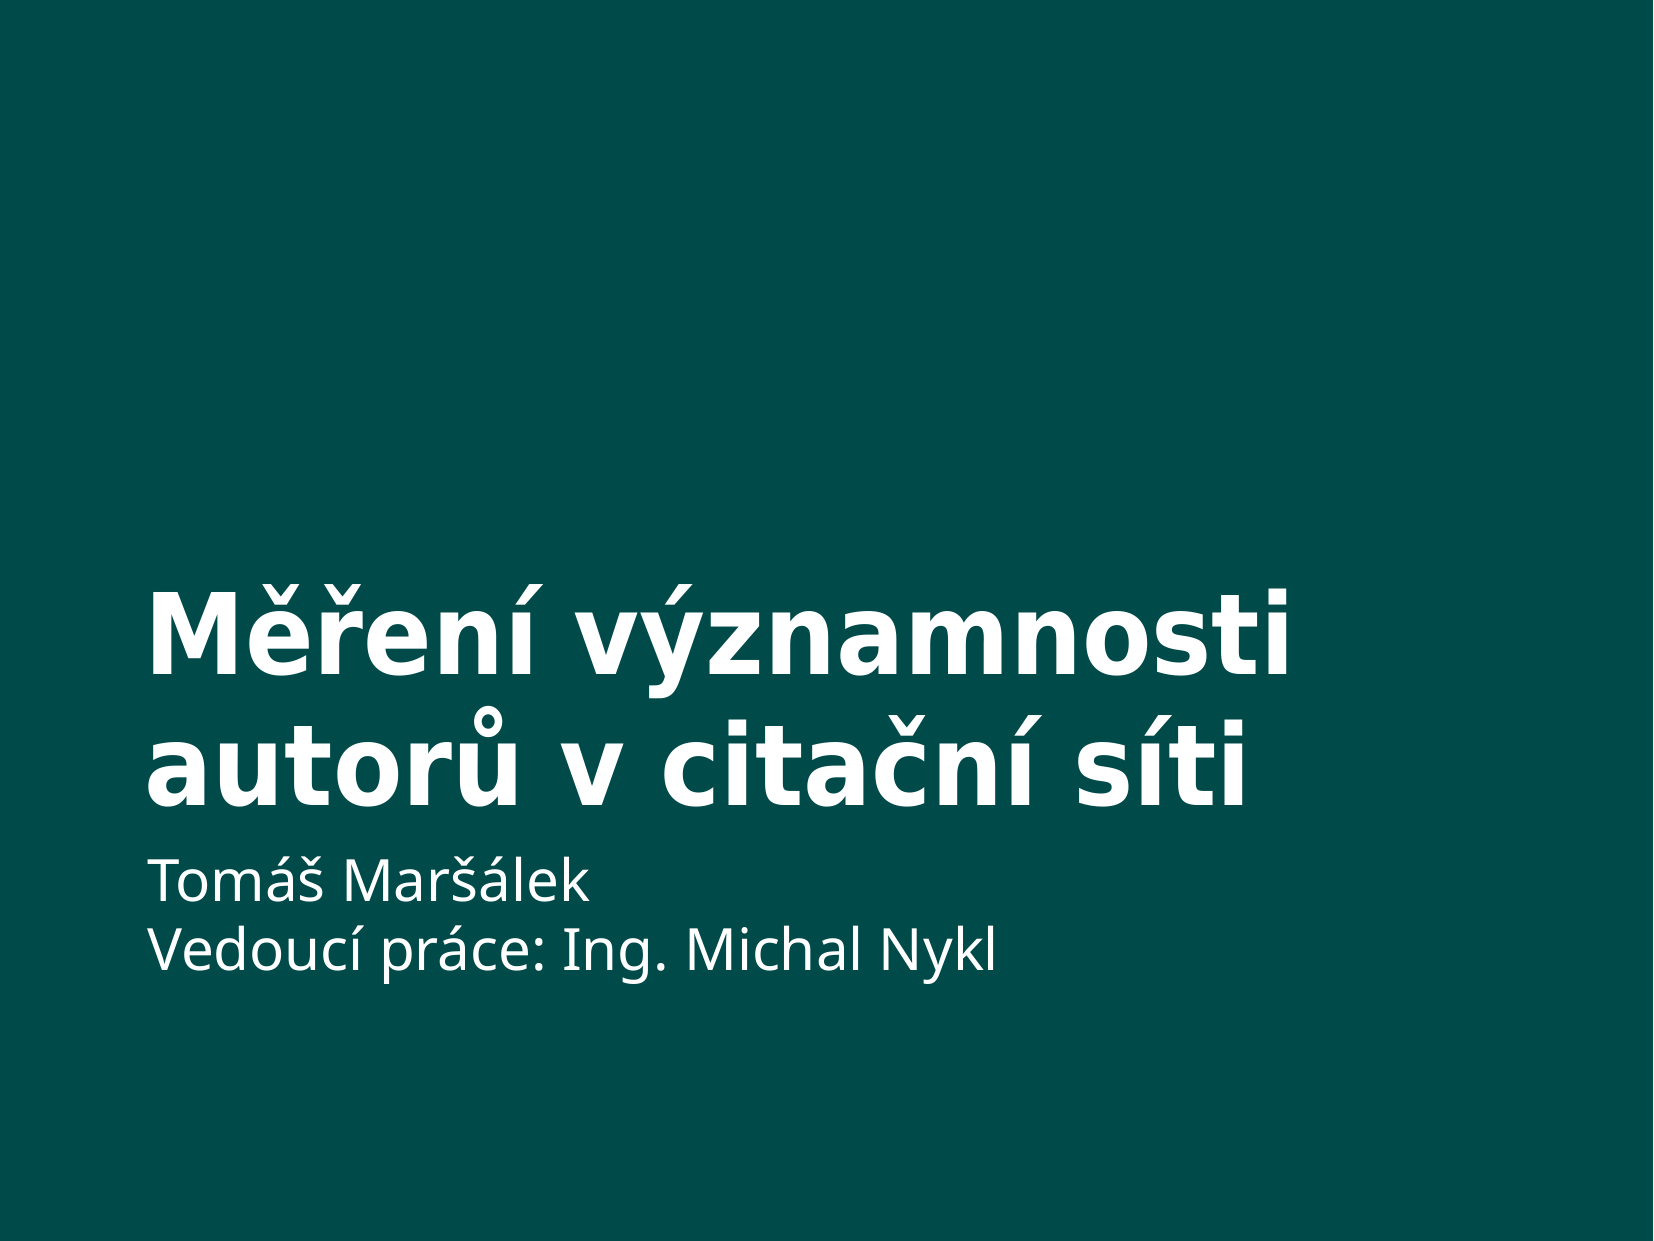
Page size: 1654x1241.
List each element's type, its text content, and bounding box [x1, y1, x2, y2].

title Tomáš Maršálek [147, 844, 1636, 913]
title Měření významnosti autorů v citační síti [144, 570, 1633, 833]
title Vedoucí práce: Ing. Michal Nykl [147, 913, 1636, 983]
